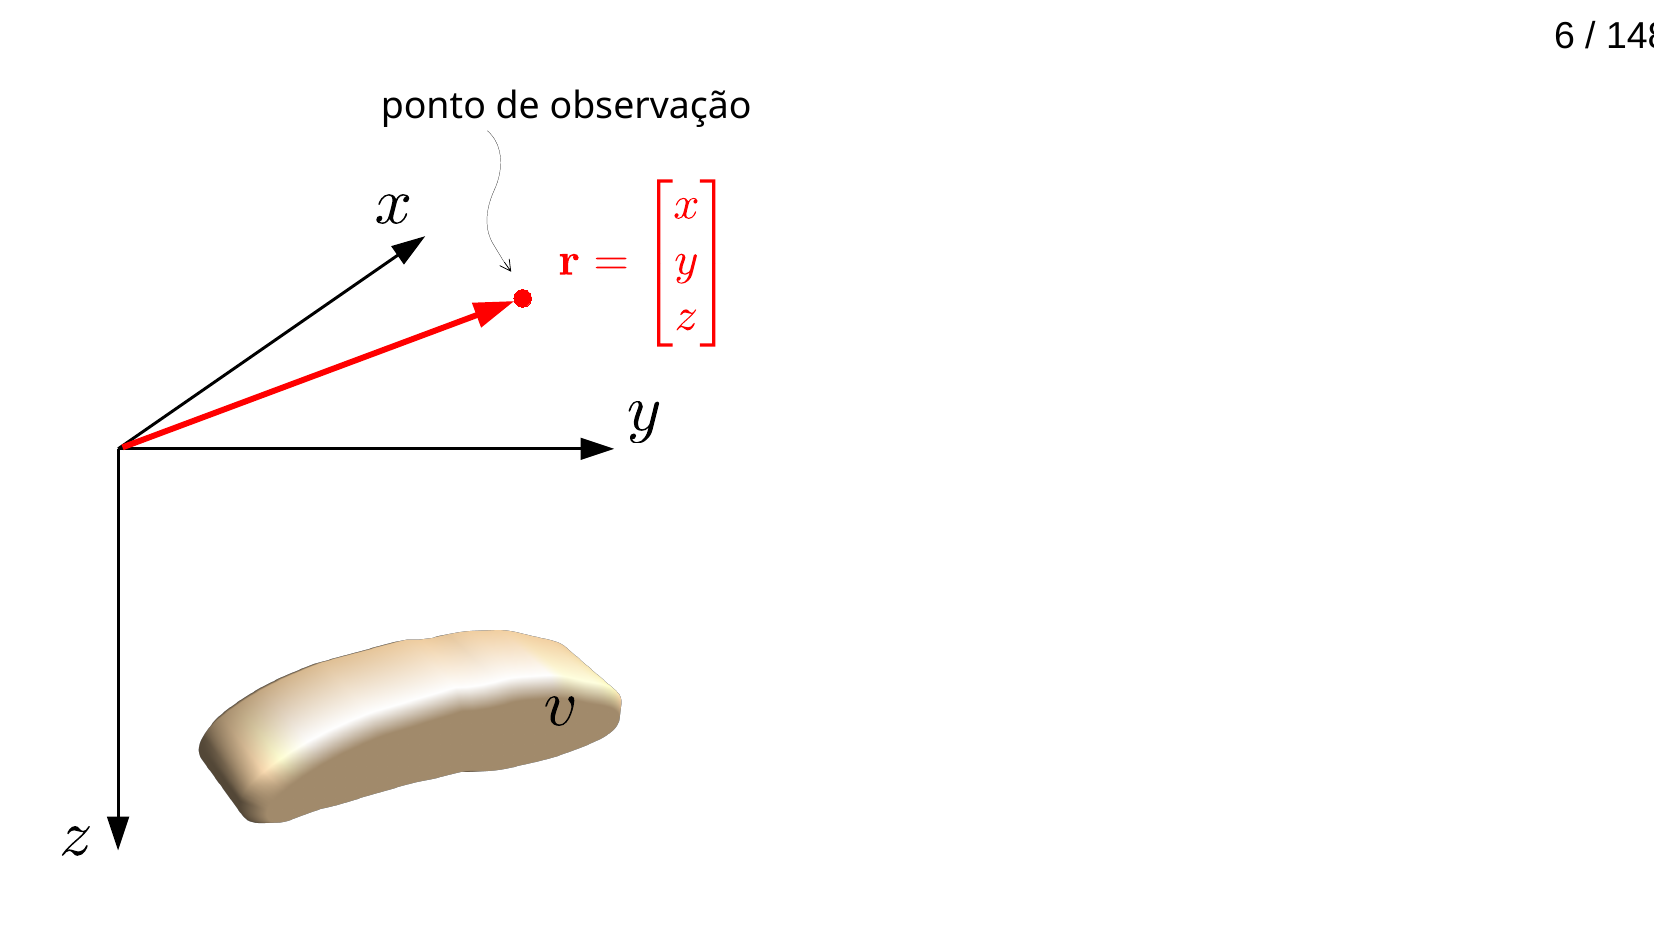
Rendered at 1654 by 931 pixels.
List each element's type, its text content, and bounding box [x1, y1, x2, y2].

text_box [513, 289, 532, 308]
text_box <number> / 148 [1430, 0, 1654, 71]
text_box ponto de observação [366, 70, 774, 130]
picture [59, 826, 93, 856]
picture [556, 177, 733, 349]
picture [374, 194, 413, 224]
picture [543, 696, 578, 726]
picture [626, 401, 662, 443]
